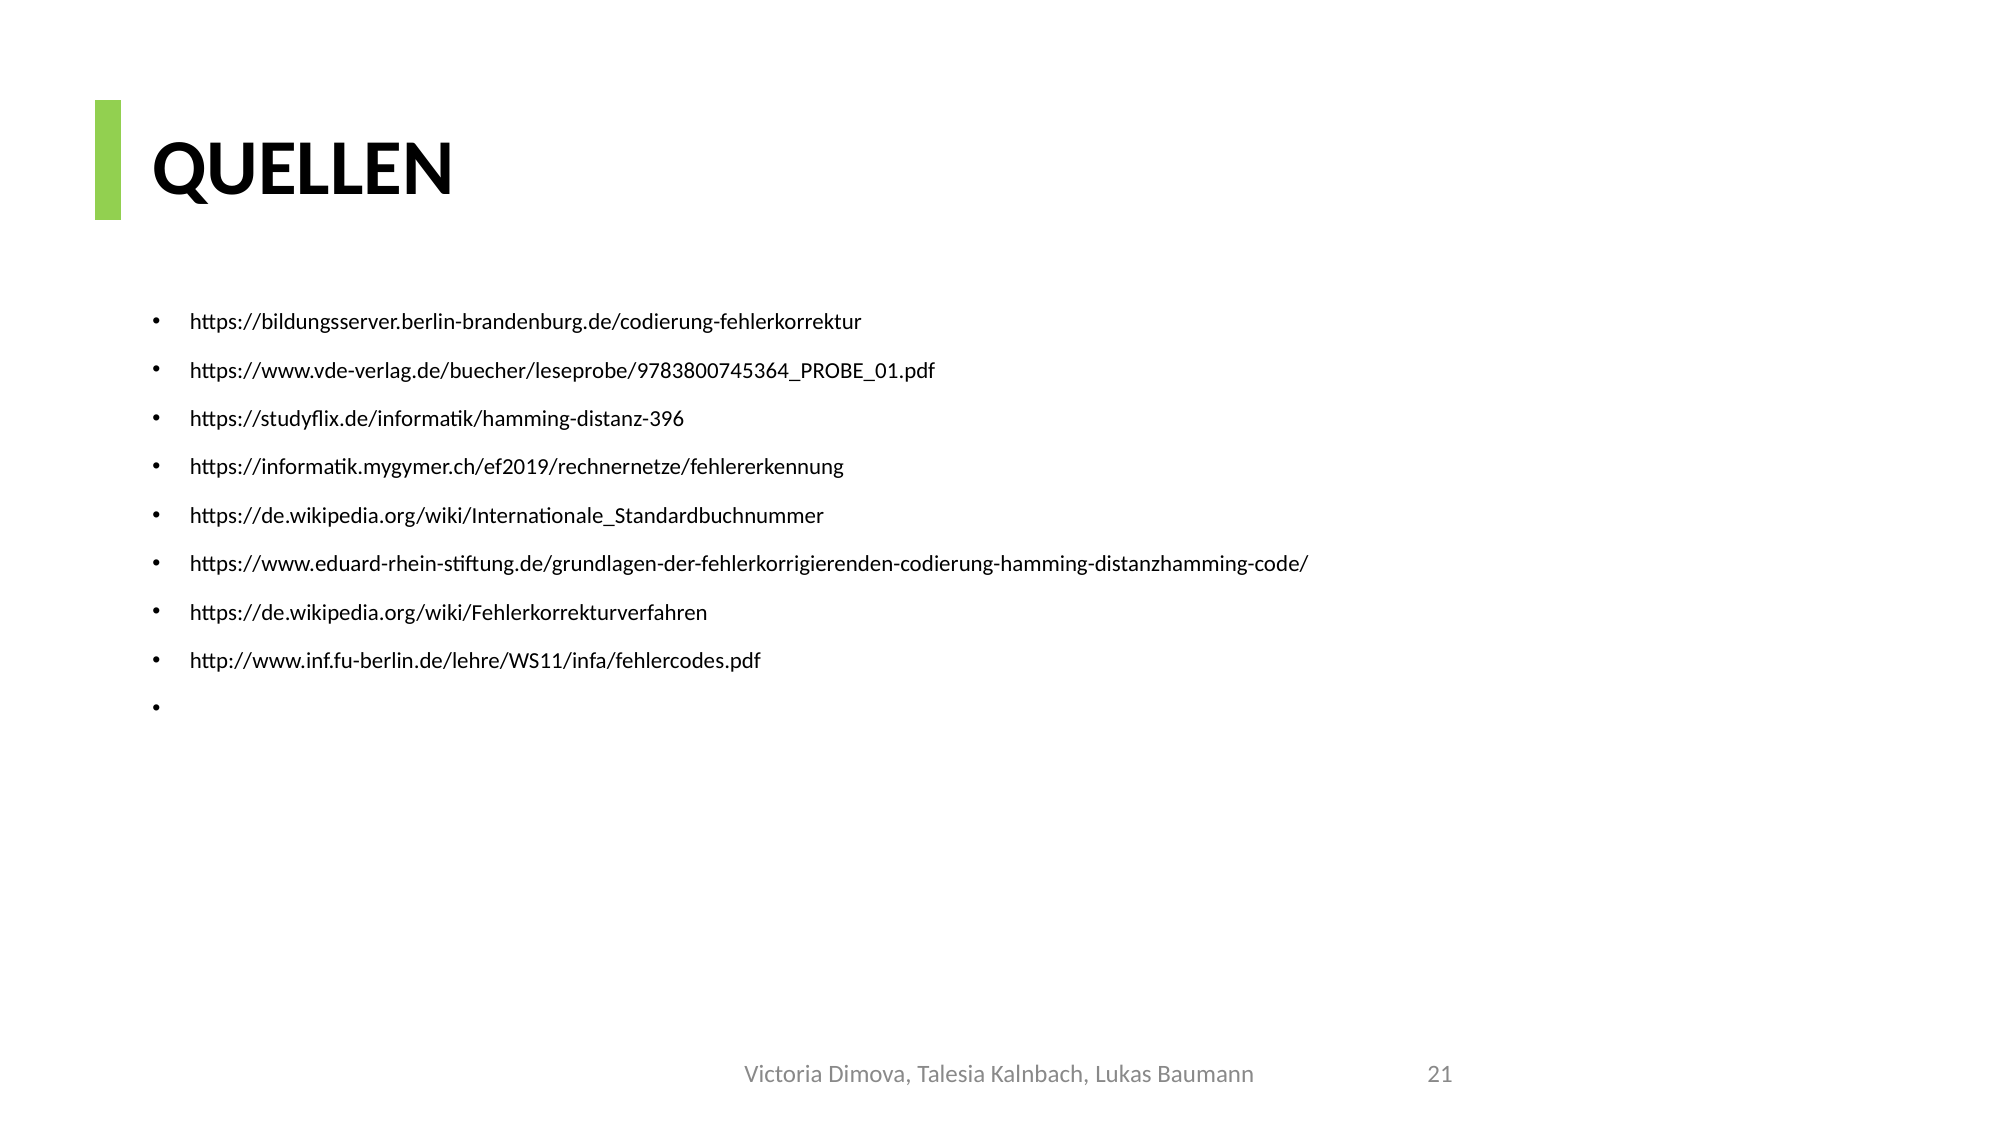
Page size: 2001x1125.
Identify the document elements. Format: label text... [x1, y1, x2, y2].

text_box 21 [1412, 1042, 1863, 1103]
text_box [96, 101, 120, 219]
title QUELLEN [137, 59, 1863, 278]
text_box Victoria Dimova, Talesia Kalnbach, Lukas Baumann [662, 1042, 1338, 1103]
list https://bildungsserver.berlin-brandenburg.de/codierung-fehlerkorrektur https://www.vde-verlag.de/buecher/leseprobe/9783800745364_PROBE_01.pdf https://studyflix.de/informatik/hamming-distanz-396 https://informatik.mygymer.ch/ef2019/rechnernetze/fehlererkennung https://de.wikipedia.org/wiki/Internationale_Standardbuchnummer https://www.eduard-rhein-stiftung.de/grundlagen-der-fehlerkorrigierenden-codierung-hamming-distanzhamming-code/ https://de.wikipedia.org/wiki/Fehlerkorrekturverfahren http://www.inf.fu-berlin.de/lehre/WS11/infa/fehlercodes.pdf [137, 299, 1863, 1014]
